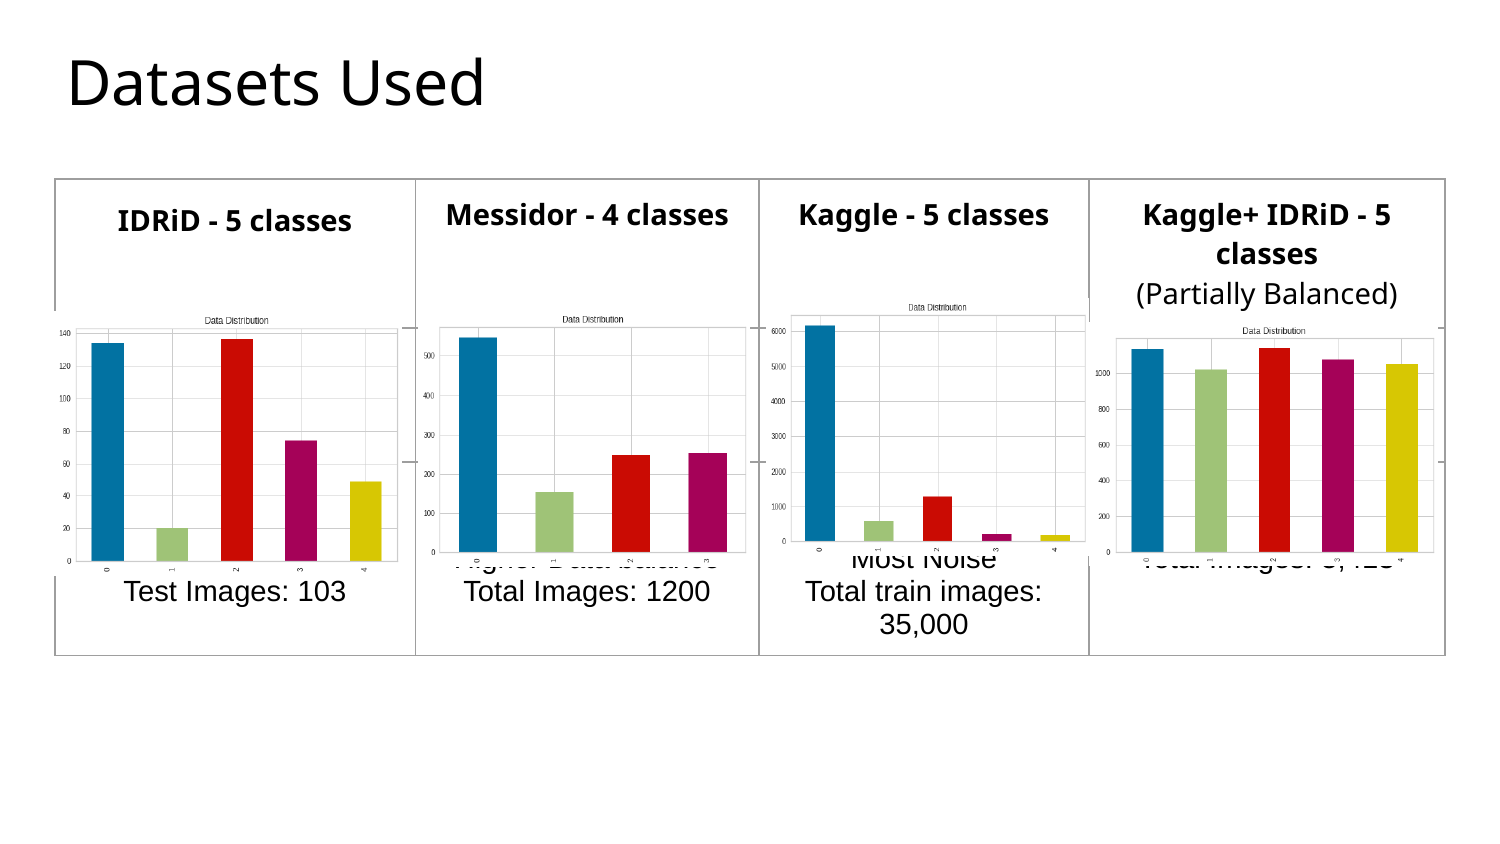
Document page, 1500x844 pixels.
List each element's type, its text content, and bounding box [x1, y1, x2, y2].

table_header Kaggle+ IDRiD - 5 classes (Partially Balanced) [1090, 180, 1444, 327]
table_cell [1438, 329, 1444, 461]
title Datasets Used [51, 28, 1449, 123]
table_cell French dataset Least Imperfections Higher Data balance Total Images: 1200 [416, 463, 758, 655]
table_cell Mix of partially balanced Kaggle and IDRiD. Total Images: 5,413 [1090, 463, 1444, 655]
table_cell [750, 329, 758, 461]
table_cell Global Dataset Highly Imbalanced Most Noise Total train images: 35,000 [760, 463, 1088, 655]
picture [53, 311, 402, 576]
table_header IDRiD - 5 classes [56, 180, 415, 327]
table_header Messidor - 4 classes [416, 180, 758, 327]
table_header Kaggle - 5 classes [760, 180, 1088, 327]
table_cell Indian dataset Less Noisy Total Train Images: 413 Test Images: 103 [56, 463, 415, 655]
picture [766, 298, 1438, 566]
table_cell [402, 329, 415, 461]
table_cell [760, 329, 766, 461]
picture [418, 310, 750, 567]
